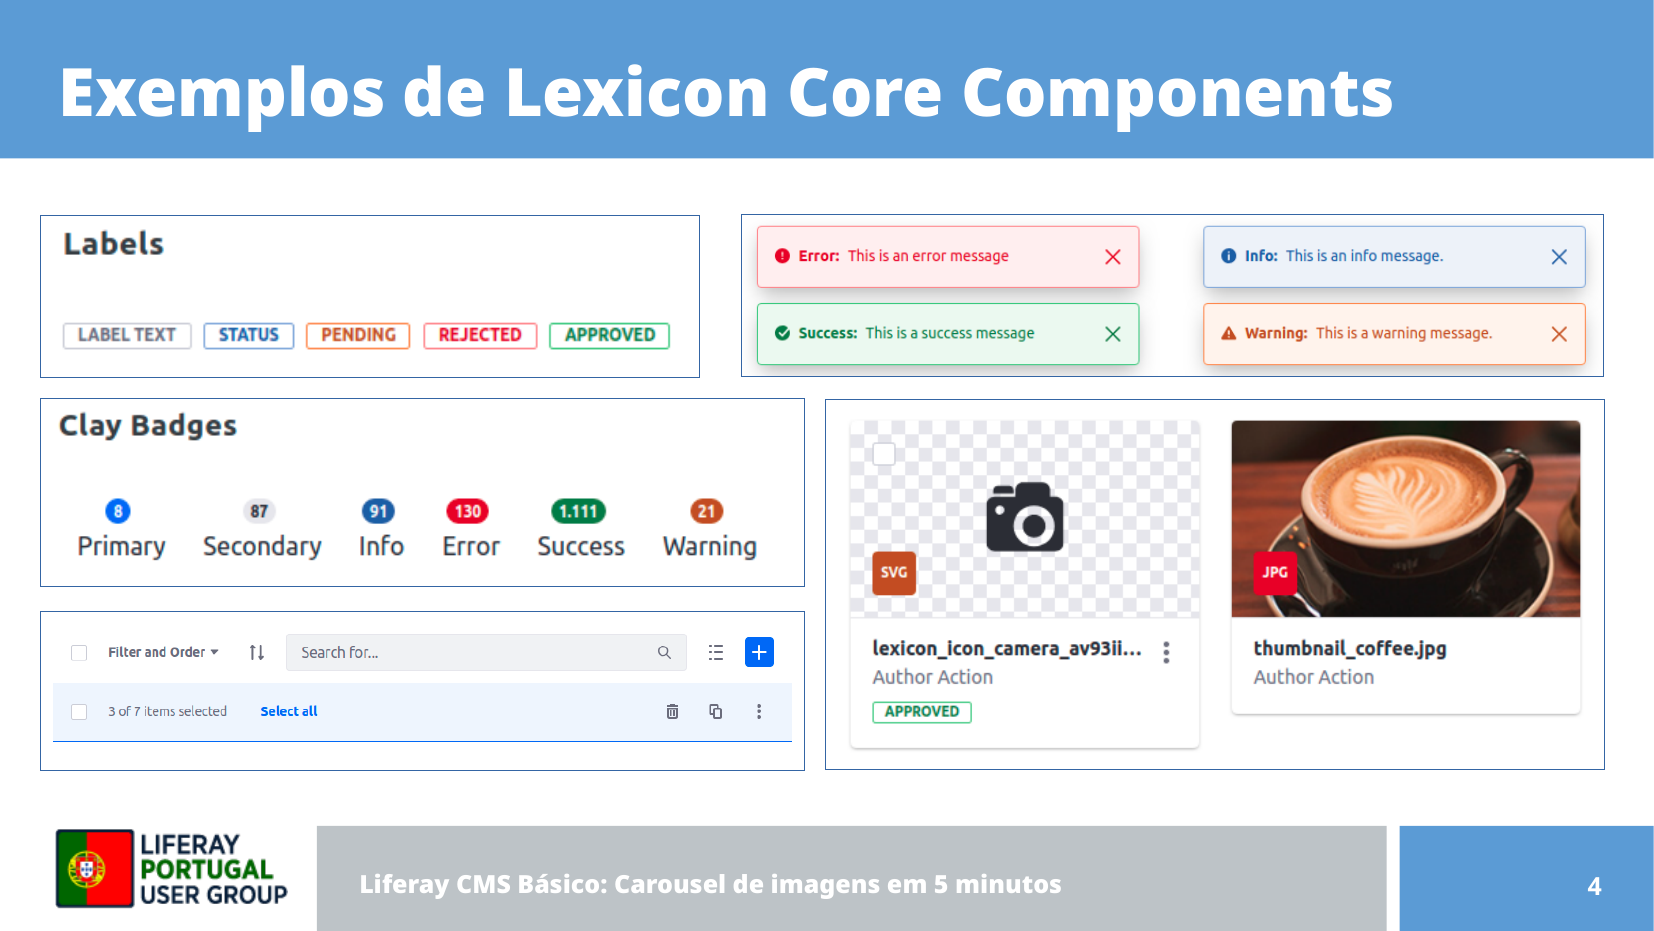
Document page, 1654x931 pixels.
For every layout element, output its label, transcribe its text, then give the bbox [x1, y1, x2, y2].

picture [825, 399, 1605, 770]
picture [40, 398, 805, 587]
picture [40, 611, 805, 931]
picture [741, 214, 1604, 377]
title Exemplos de Lexicon Core Components [59, 29, 1567, 137]
picture [40, 215, 700, 378]
